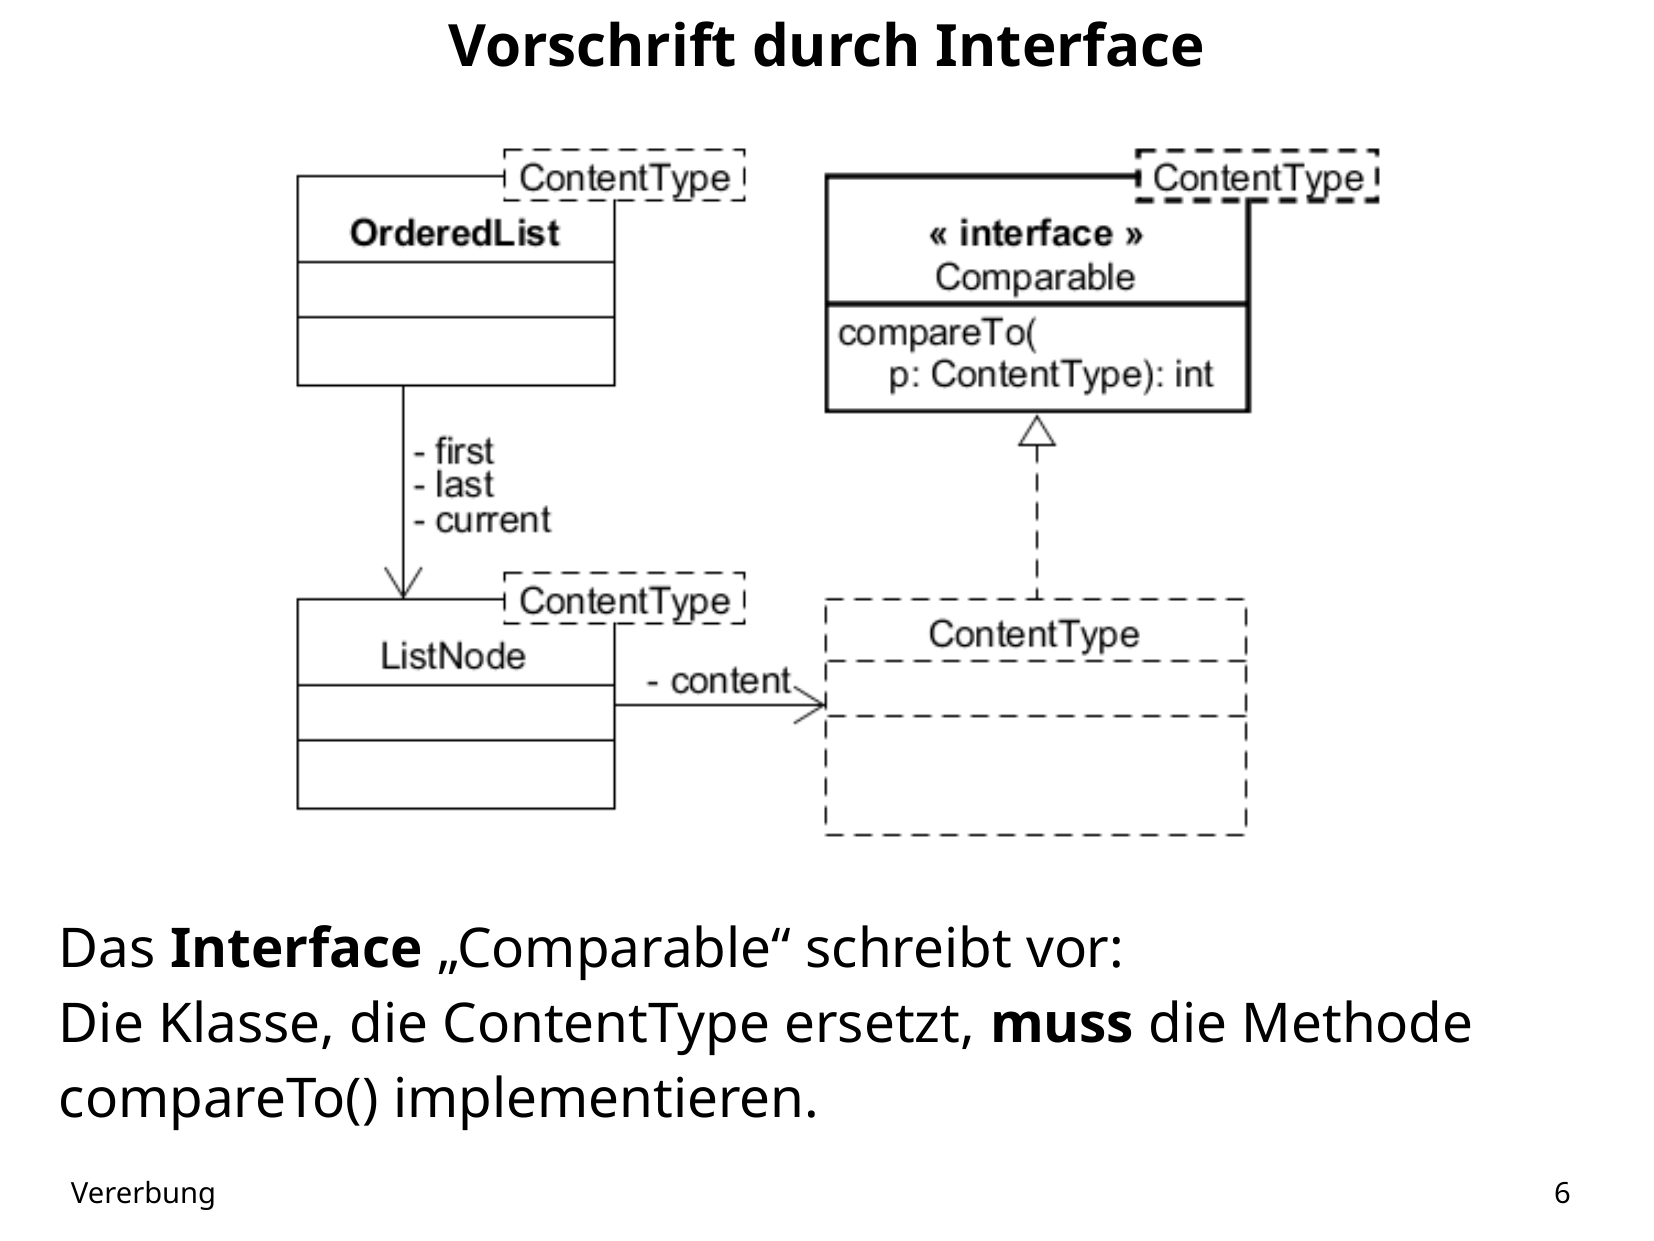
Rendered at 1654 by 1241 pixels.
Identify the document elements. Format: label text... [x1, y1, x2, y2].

picture [295, 147, 1382, 839]
title Vorschrift durch Interface [0, 5, 1654, 83]
list Das Interface „Comparable“ schreibt vor: Die Klasse, die ContentType ersetzt, muss die Methode compareTo() implementieren. [59, 909, 1607, 1134]
